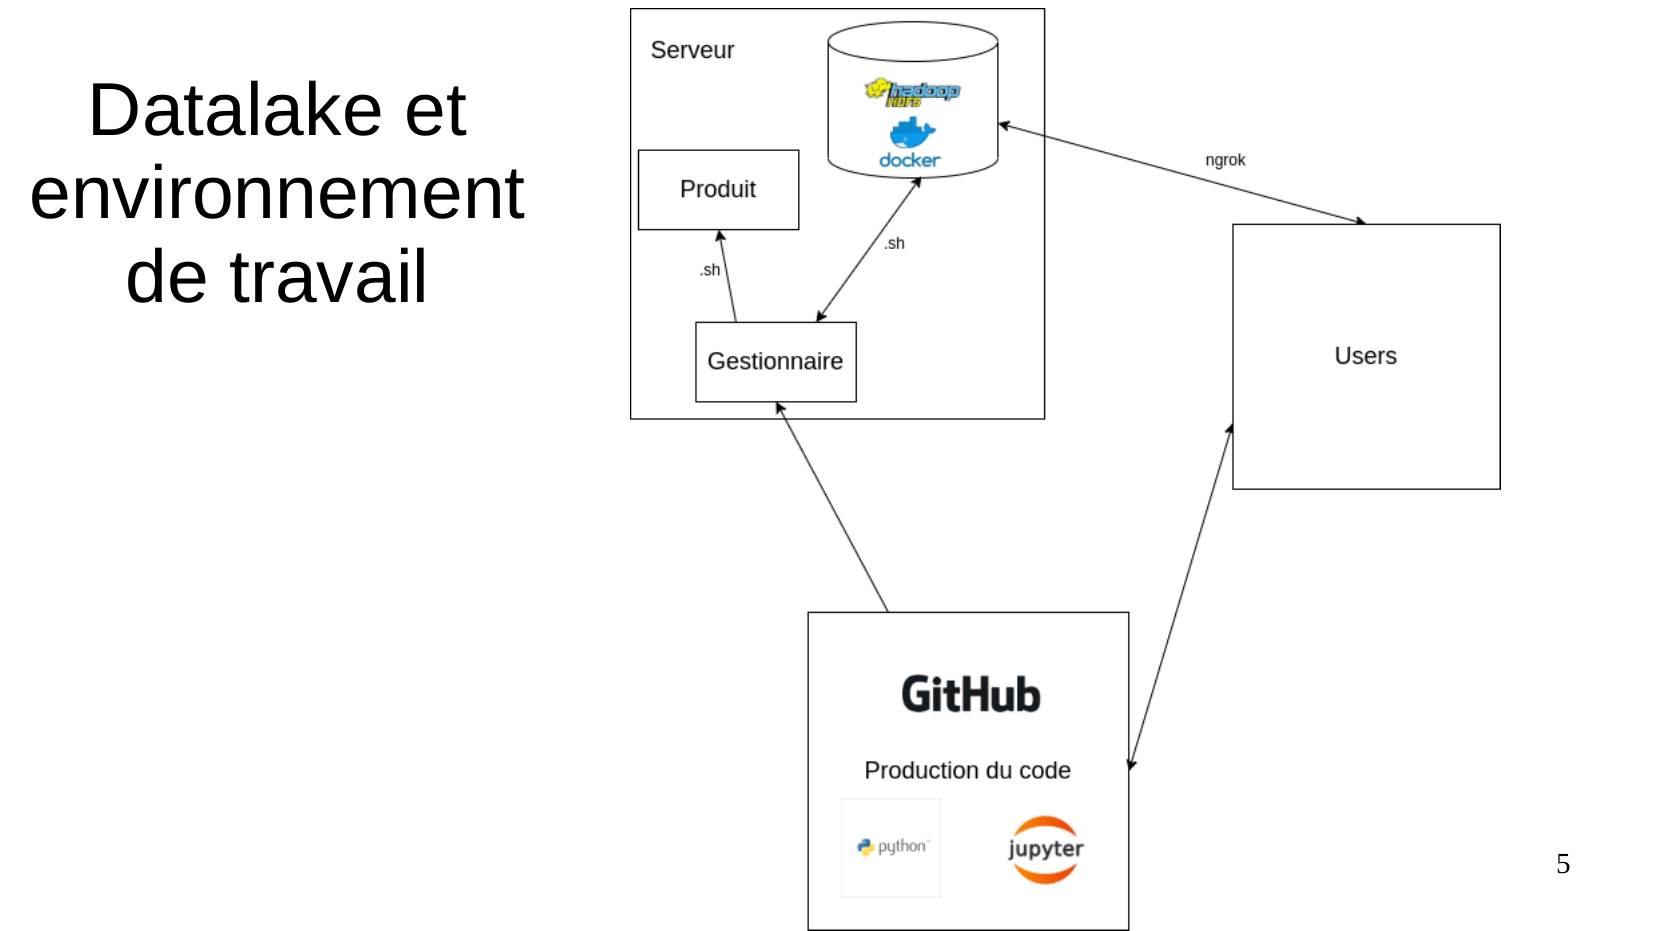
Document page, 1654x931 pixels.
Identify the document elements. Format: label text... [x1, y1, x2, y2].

picture [630, 8, 1501, 931]
title Datalake et environnement de travail [11, 66, 544, 319]
